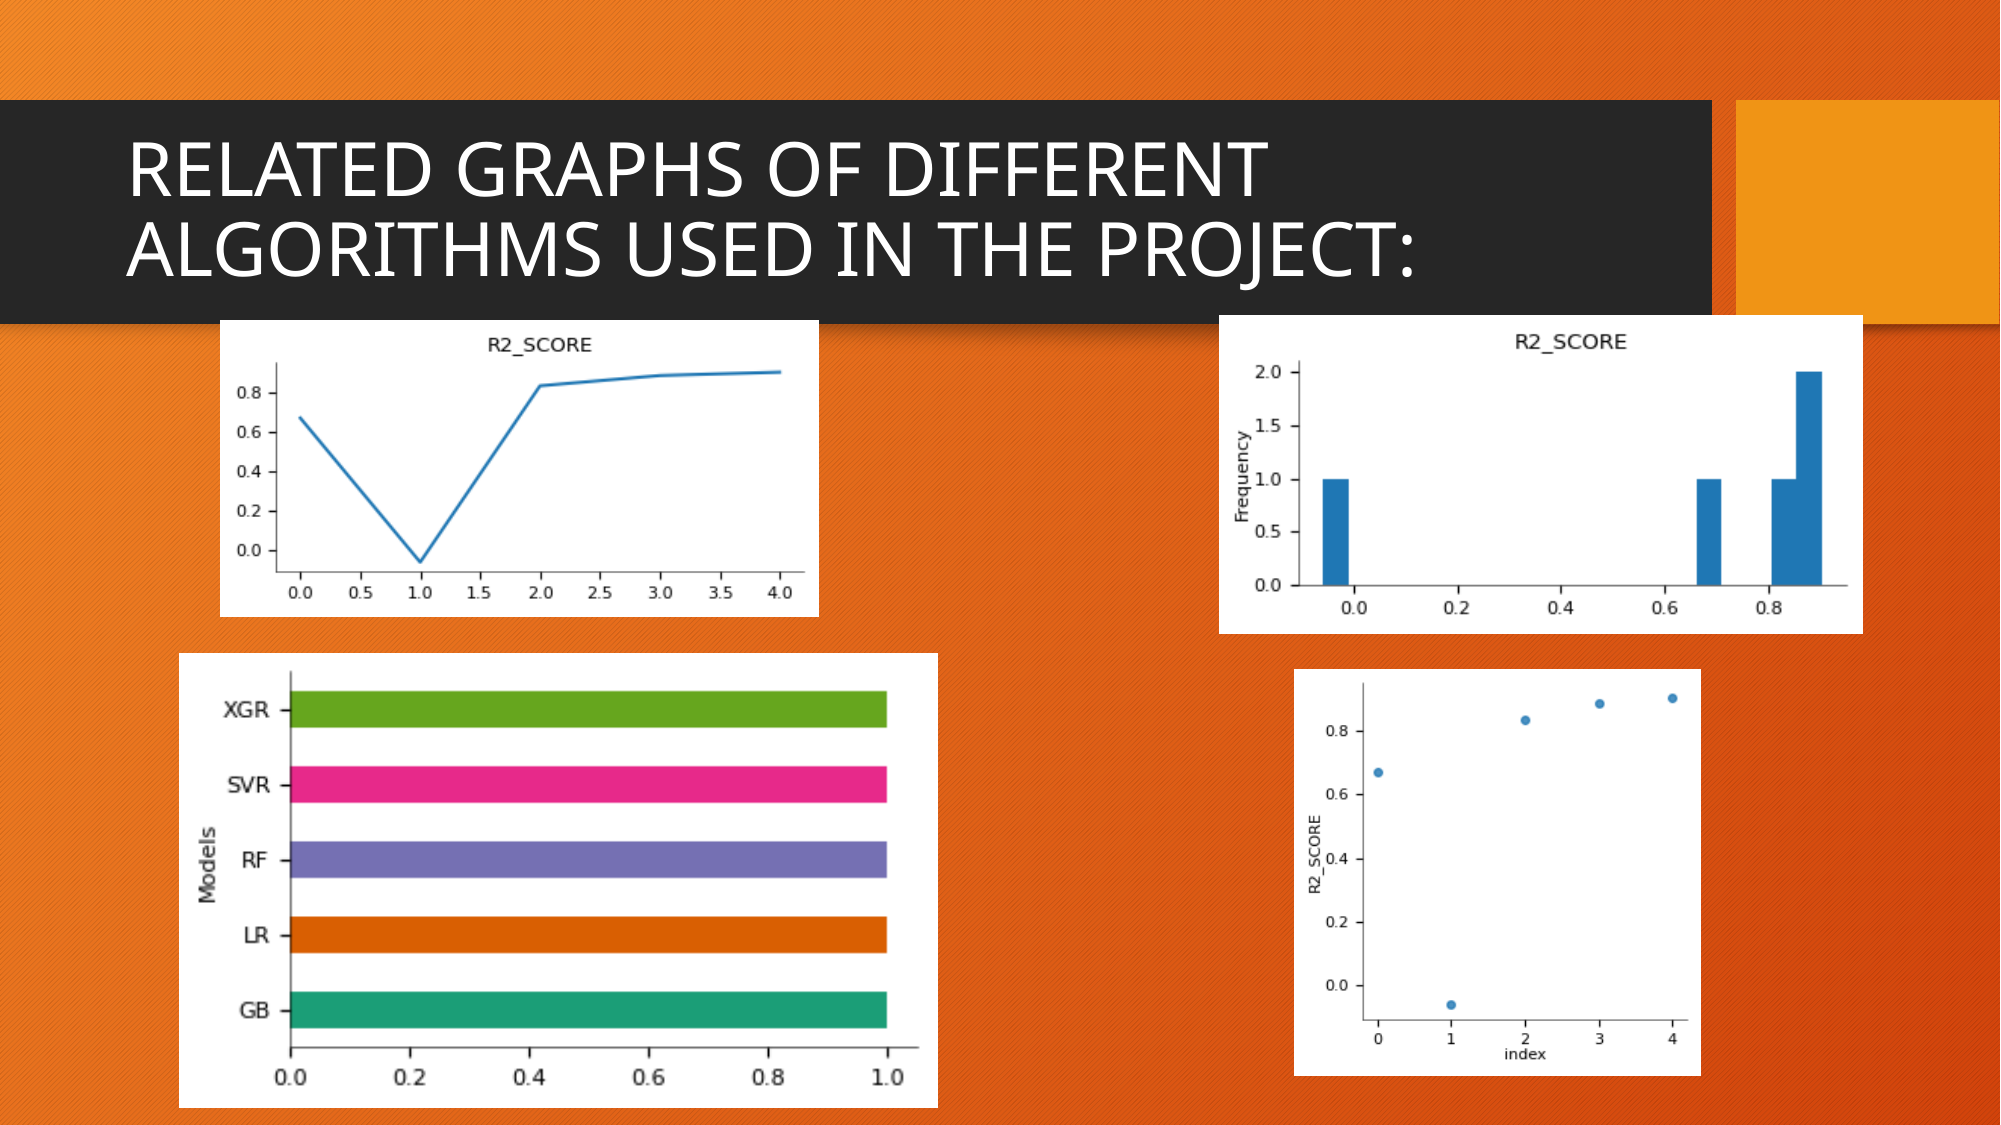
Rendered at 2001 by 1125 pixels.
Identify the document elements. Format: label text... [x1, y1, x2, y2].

picture [220, 320, 819, 617]
picture [1294, 669, 1701, 1076]
picture [179, 653, 938, 1108]
title RELATED GRAPHS OF DIFFERENT ALGORITHMS USED IN THE PROJECT: [111, 123, 1689, 301]
picture [1219, 315, 1863, 634]
